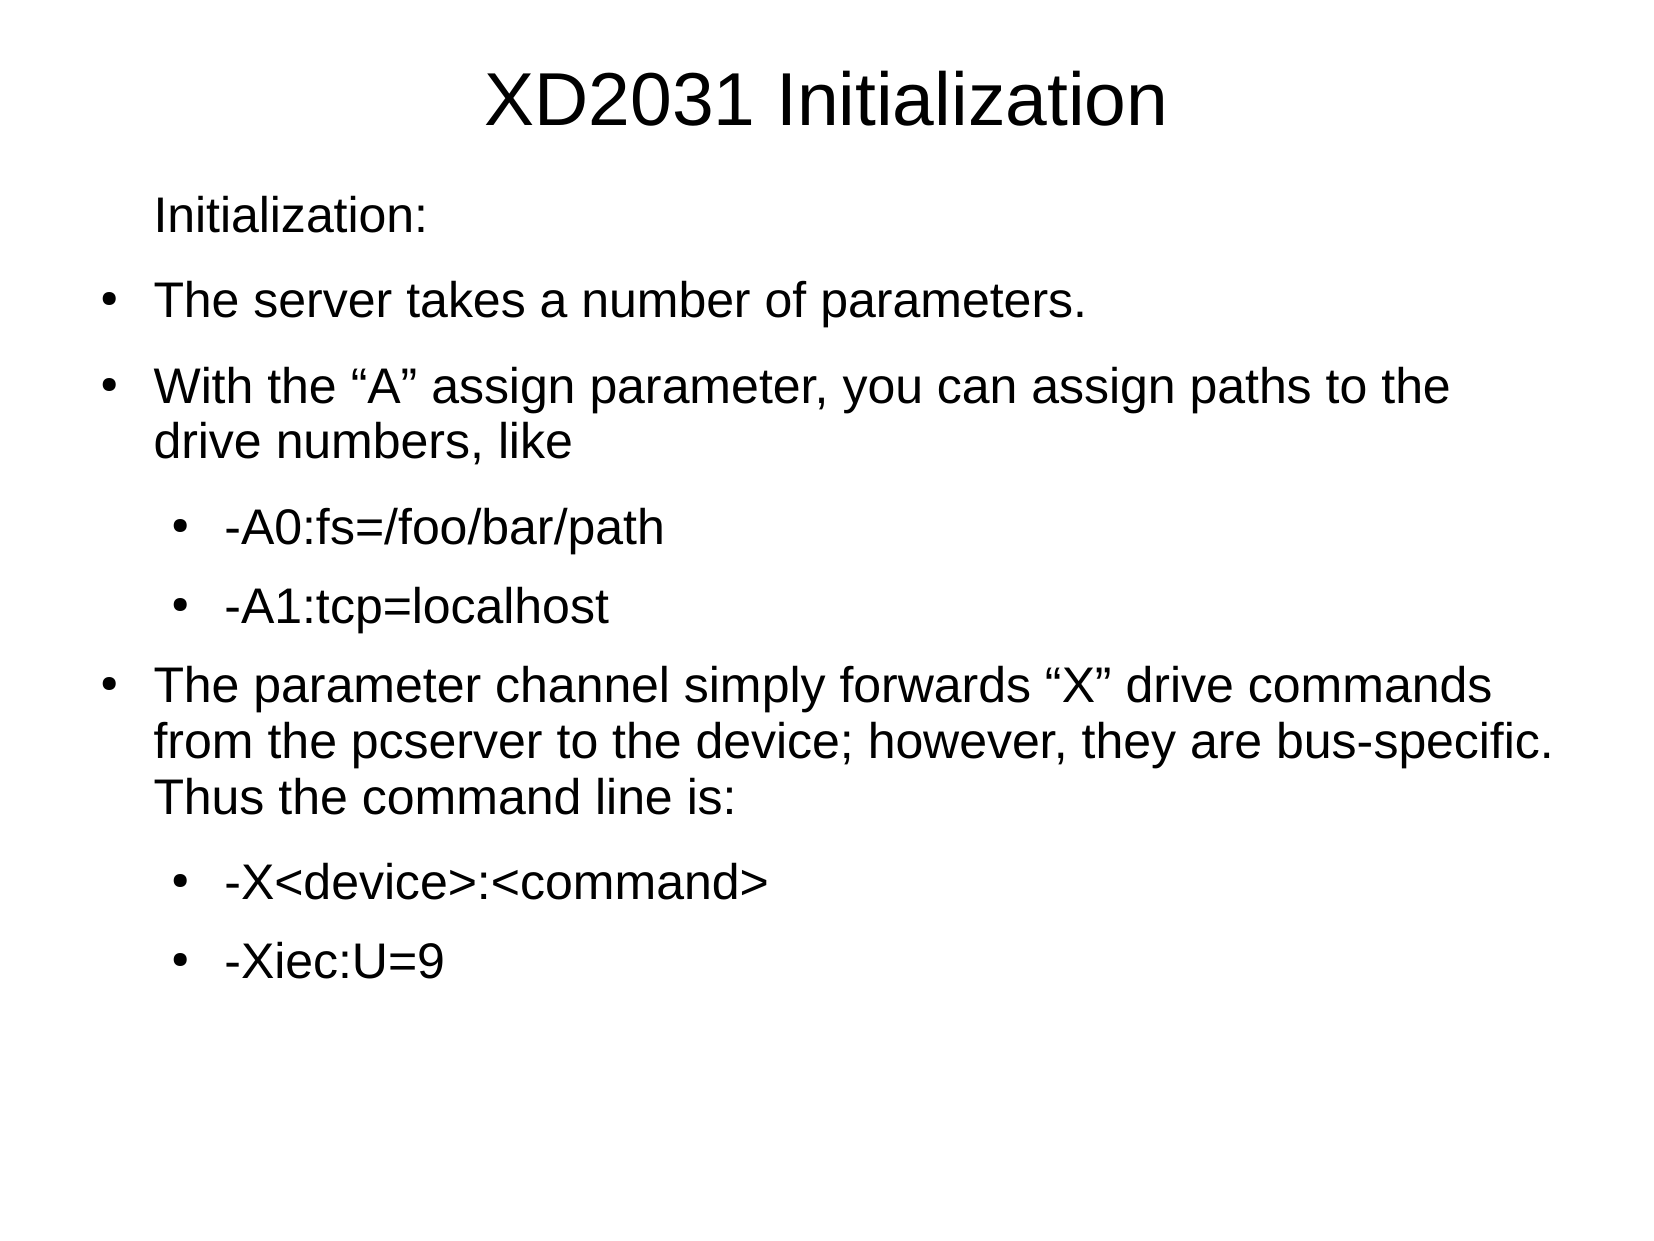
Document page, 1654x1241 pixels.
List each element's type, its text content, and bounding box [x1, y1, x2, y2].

list Initialization: The server takes a number of parameters. With the “A” assign parameter, you can assign paths to the drive numbers, like -A0:fs=/foo/bar/path -A1:tcp=localhost The parameter channel simply forwards “X” drive commands from the pcserver to the device; however, they are bus-specific. Thus the command line is: -X<device>:<command> -Xiec:U=9 [82, 187, 1571, 1201]
title XD2031 Initialization [82, 49, 1571, 151]
